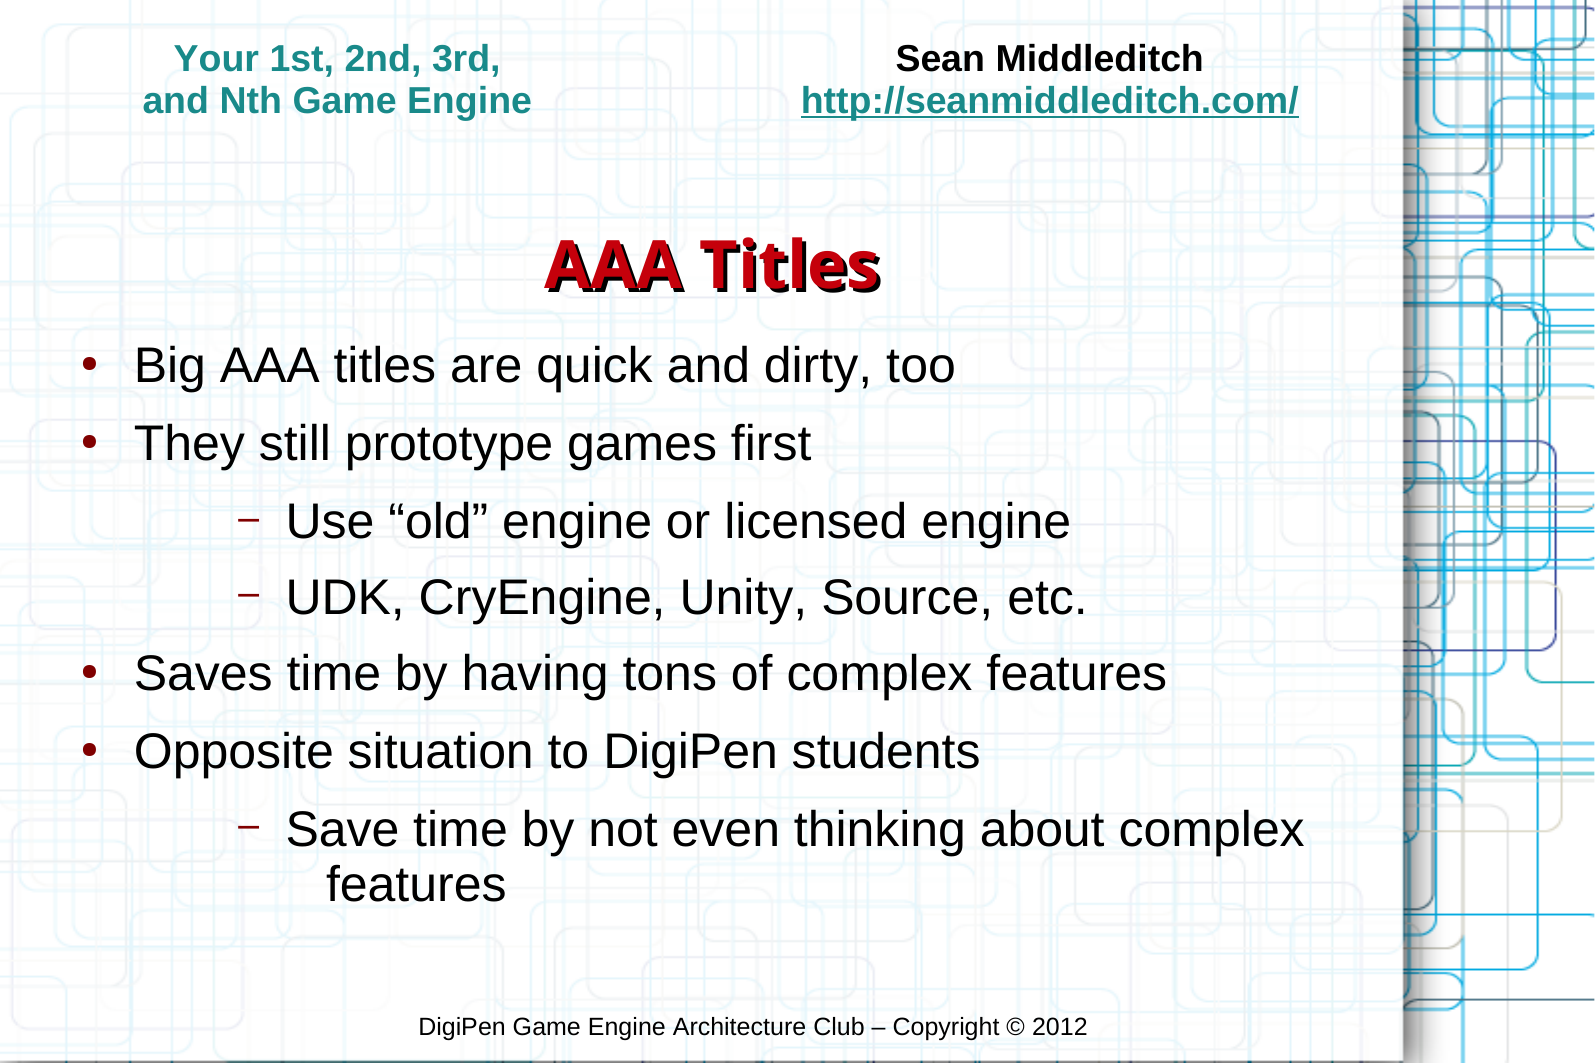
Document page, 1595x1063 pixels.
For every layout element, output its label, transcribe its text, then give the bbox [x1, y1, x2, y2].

title AAA Titles [75, 225, 1351, 301]
list Big AAA titles are quick and dirty, too They still prototype games first Use “old” engine or licensed engine UDK, CryEngine, Unity, Source, etc. Saves time by having tons of complex features Opposite situation to DigiPen students Save time by not even thinking about complex features [63, 337, 1351, 976]
picture [0, 0, 1595, 1063]
list DigiPen Game Engine Architecture Club – Copyright © 2012 [75, 1012, 1363, 1051]
list Sean Middleditch http://seanmiddleditch.com/ [787, 37, 1313, 151]
list Your 1st, 2nd, 3rd, and Nth Game Engine [75, 37, 601, 151]
